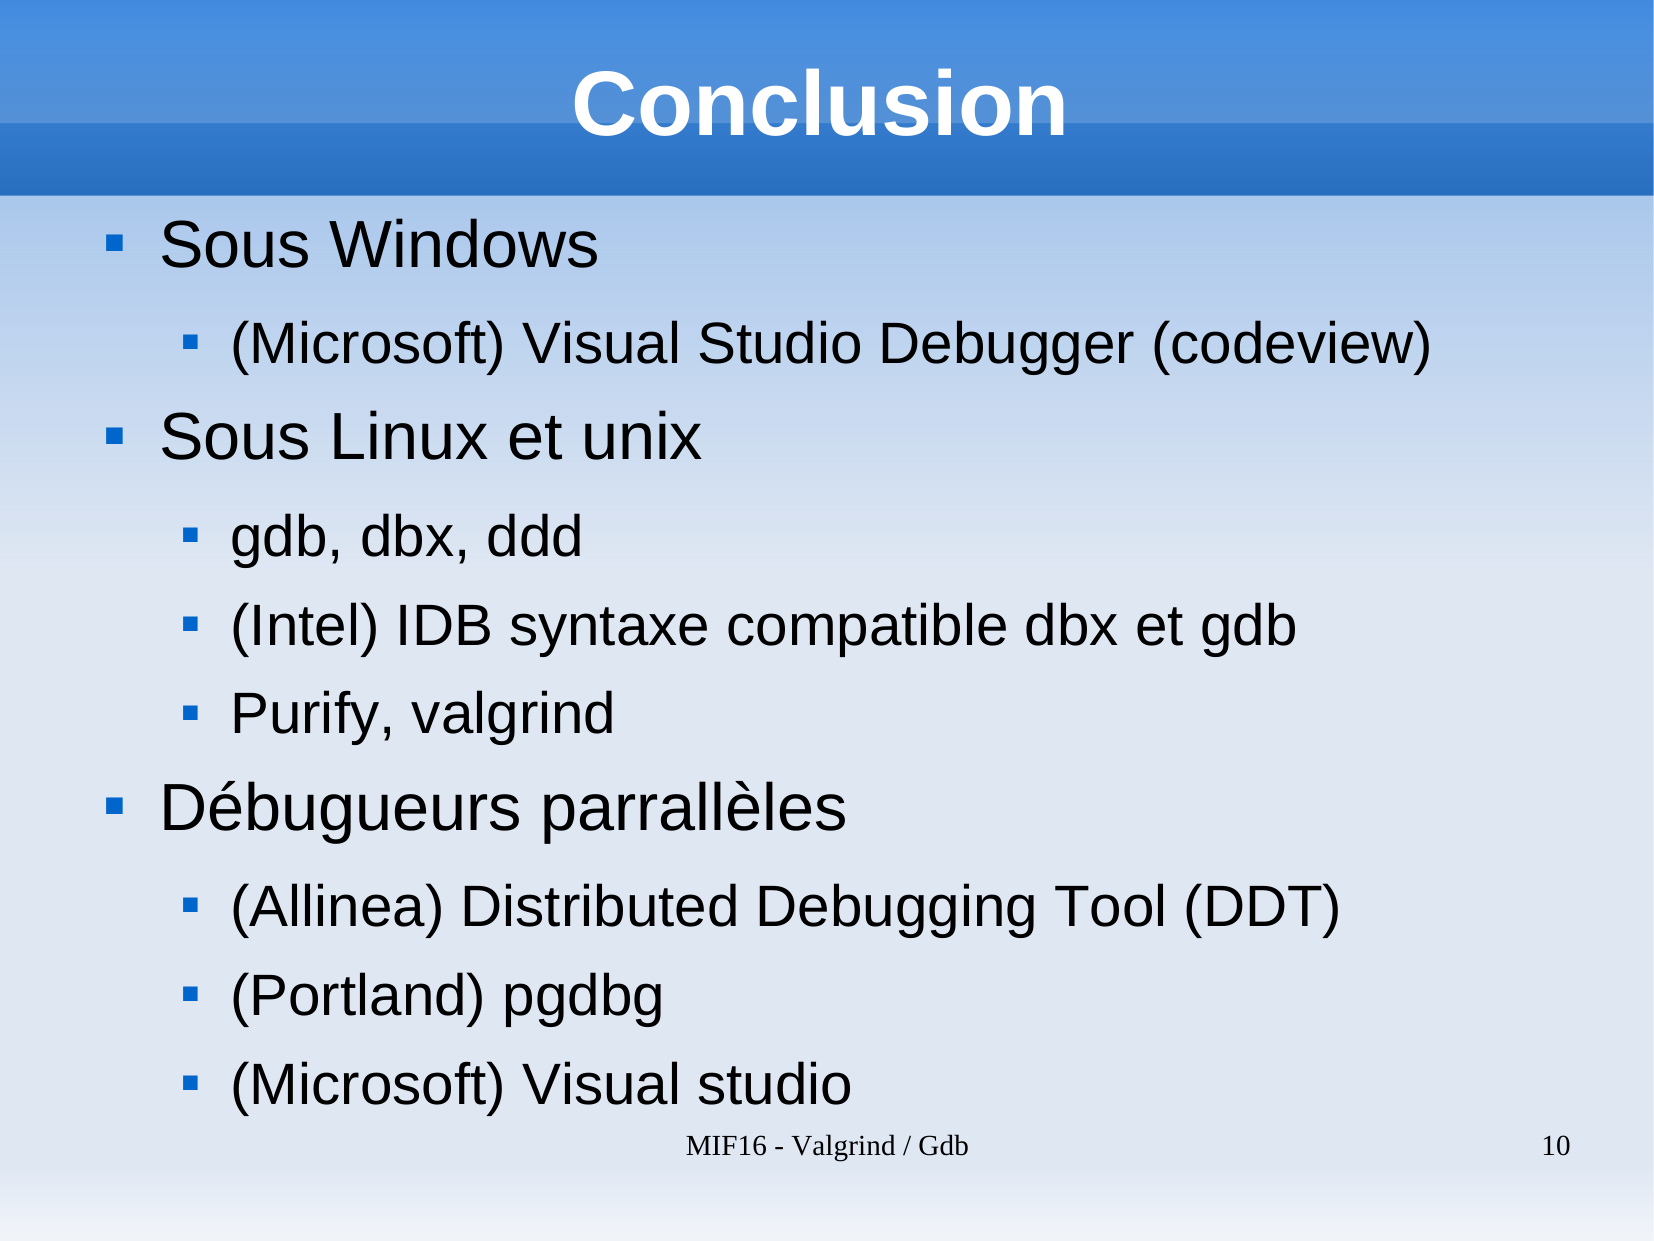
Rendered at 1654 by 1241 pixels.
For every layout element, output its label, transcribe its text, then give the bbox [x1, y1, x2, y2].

picture [0, 0, 1654, 1241]
list Sous Windows (Microsoft) Visual Studio Debugger (codeview) Sous Linux et unix gdb, dbx, ddd (Intel) IDB syntaxe compatible dbx et gdb Purify, valgrind Débugueurs parrallèles (Allinea) Distributed Debugging Tool (DDT) (Portland) pgdbg (Microsoft) Visual studio [88, 206, 1577, 1117]
title Conclusion [76, 7, 1565, 200]
